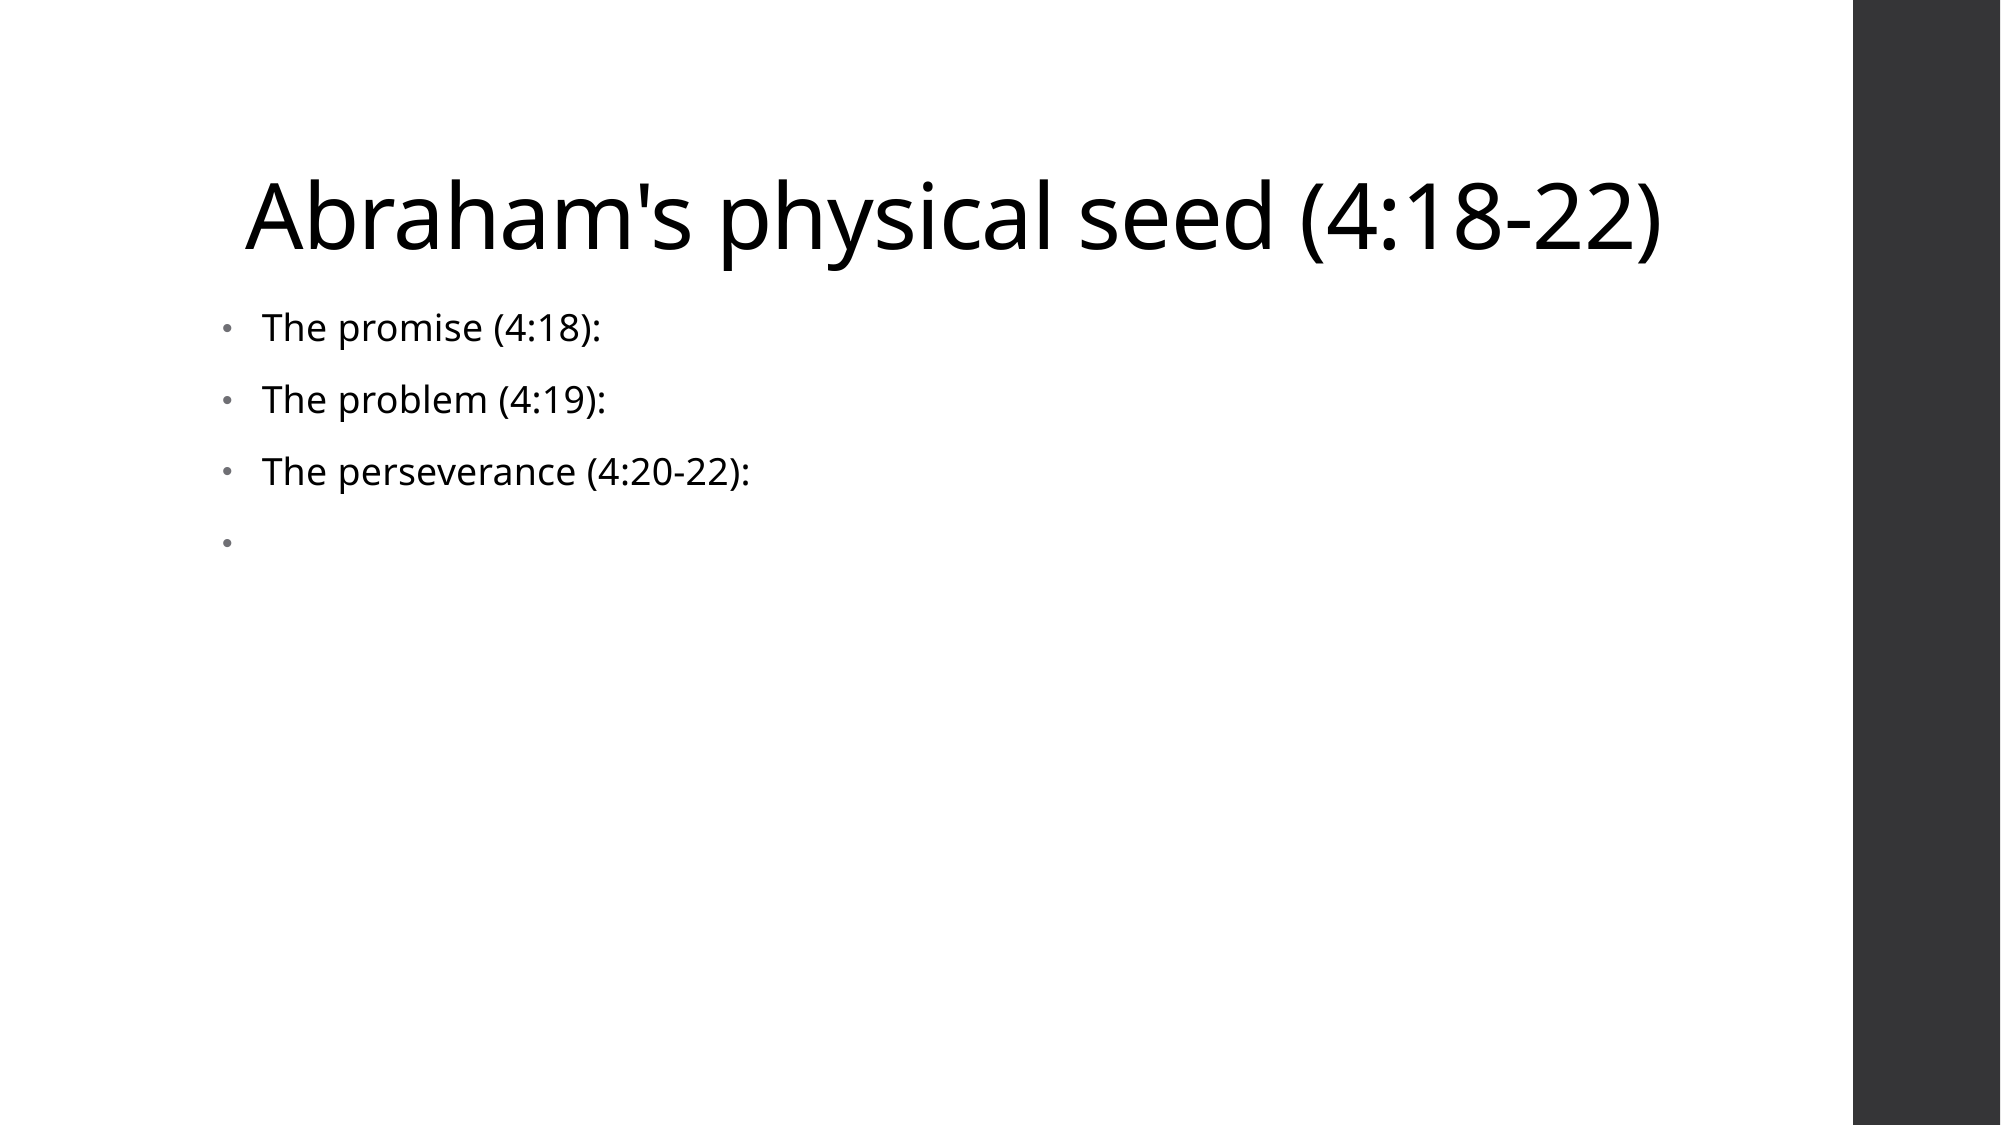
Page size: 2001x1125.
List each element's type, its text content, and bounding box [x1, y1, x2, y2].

list The promise (4:18): The problem (4:19): The perseverance (4:20-22): [206, 299, 1617, 1014]
title Abraham's physical seed (4:18-22) [206, 60, 1797, 278]
